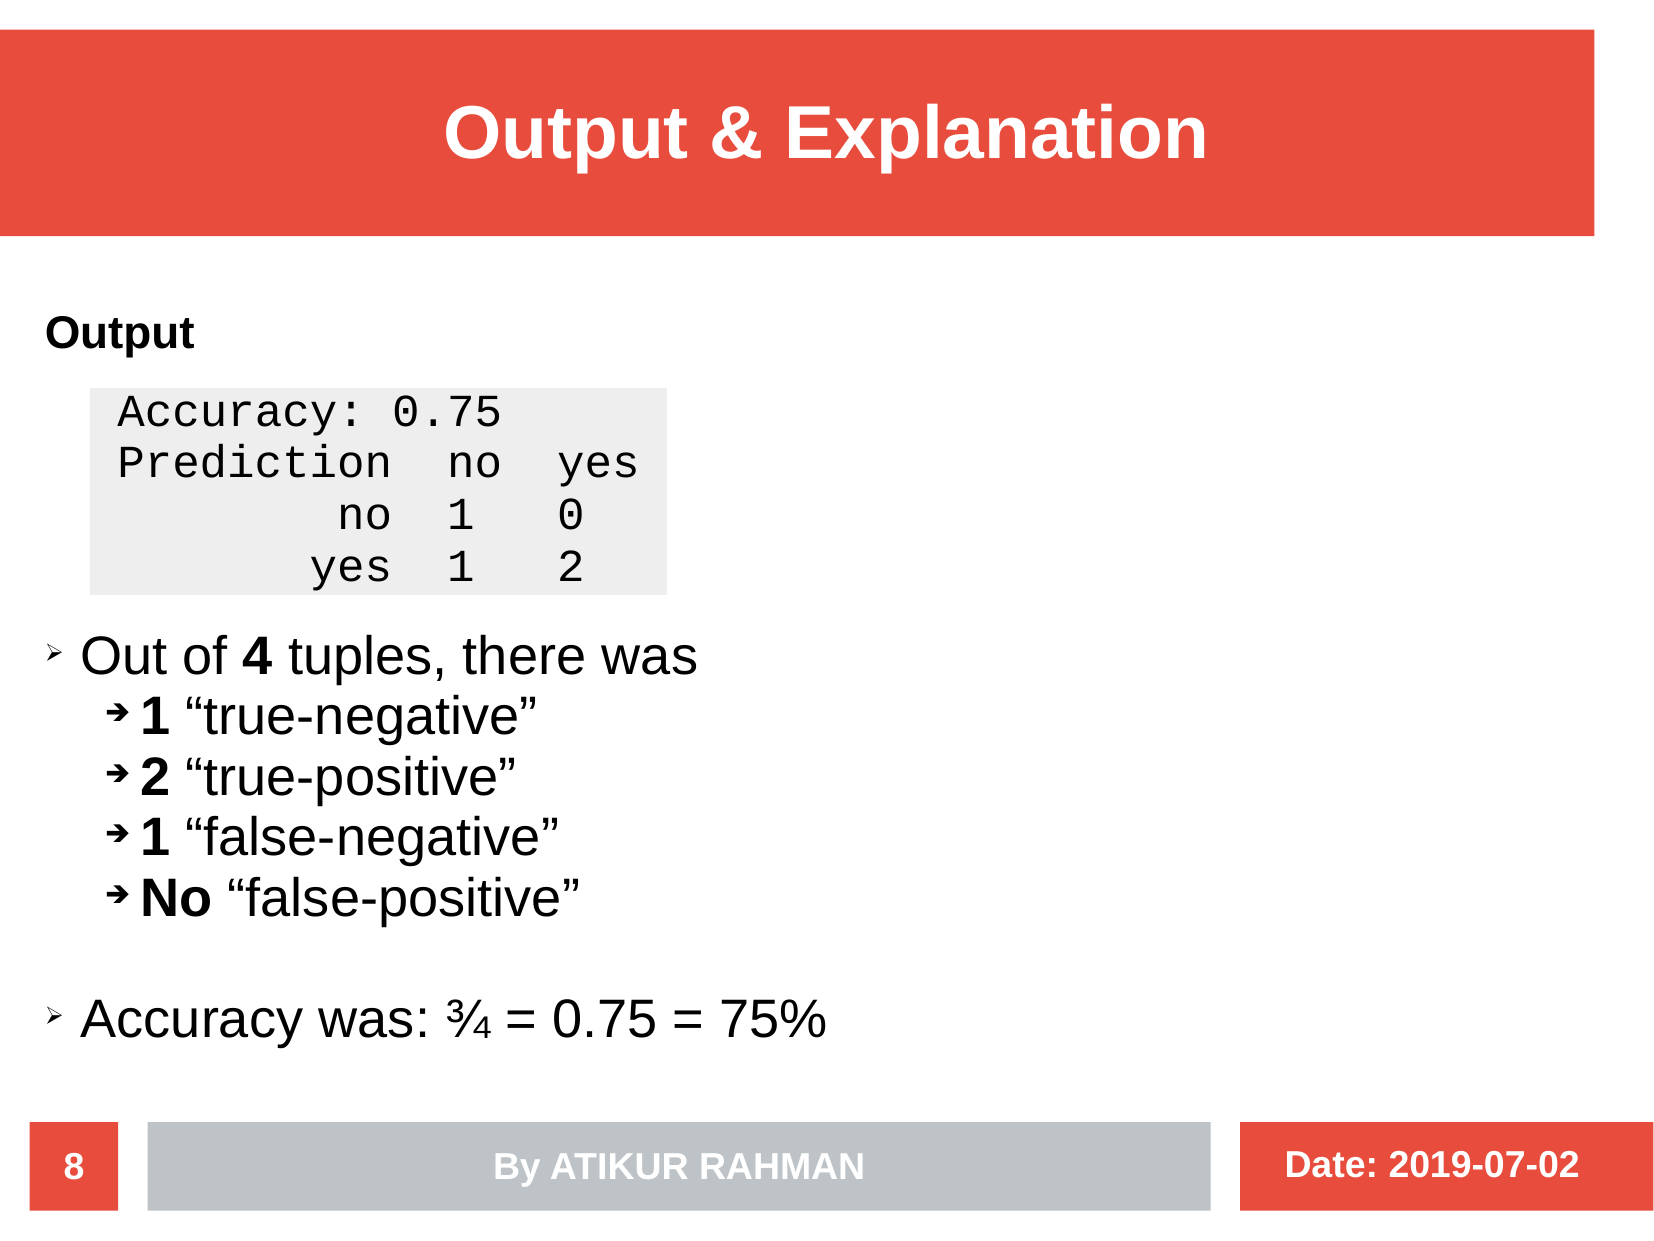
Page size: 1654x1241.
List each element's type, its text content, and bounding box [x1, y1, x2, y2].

title Output & Explanation [266, 59, 1388, 207]
text_box Output Accuracy: 0.75 Prediction no yes no 1 0 yes 1 2 Out of 4 tuples, there was 1 “true-negative” 2 “true-positive” 1 “false-negative” No “false-positive” Accuracy was: ¾ = 0.75 = 75% [30, 299, 1635, 1241]
